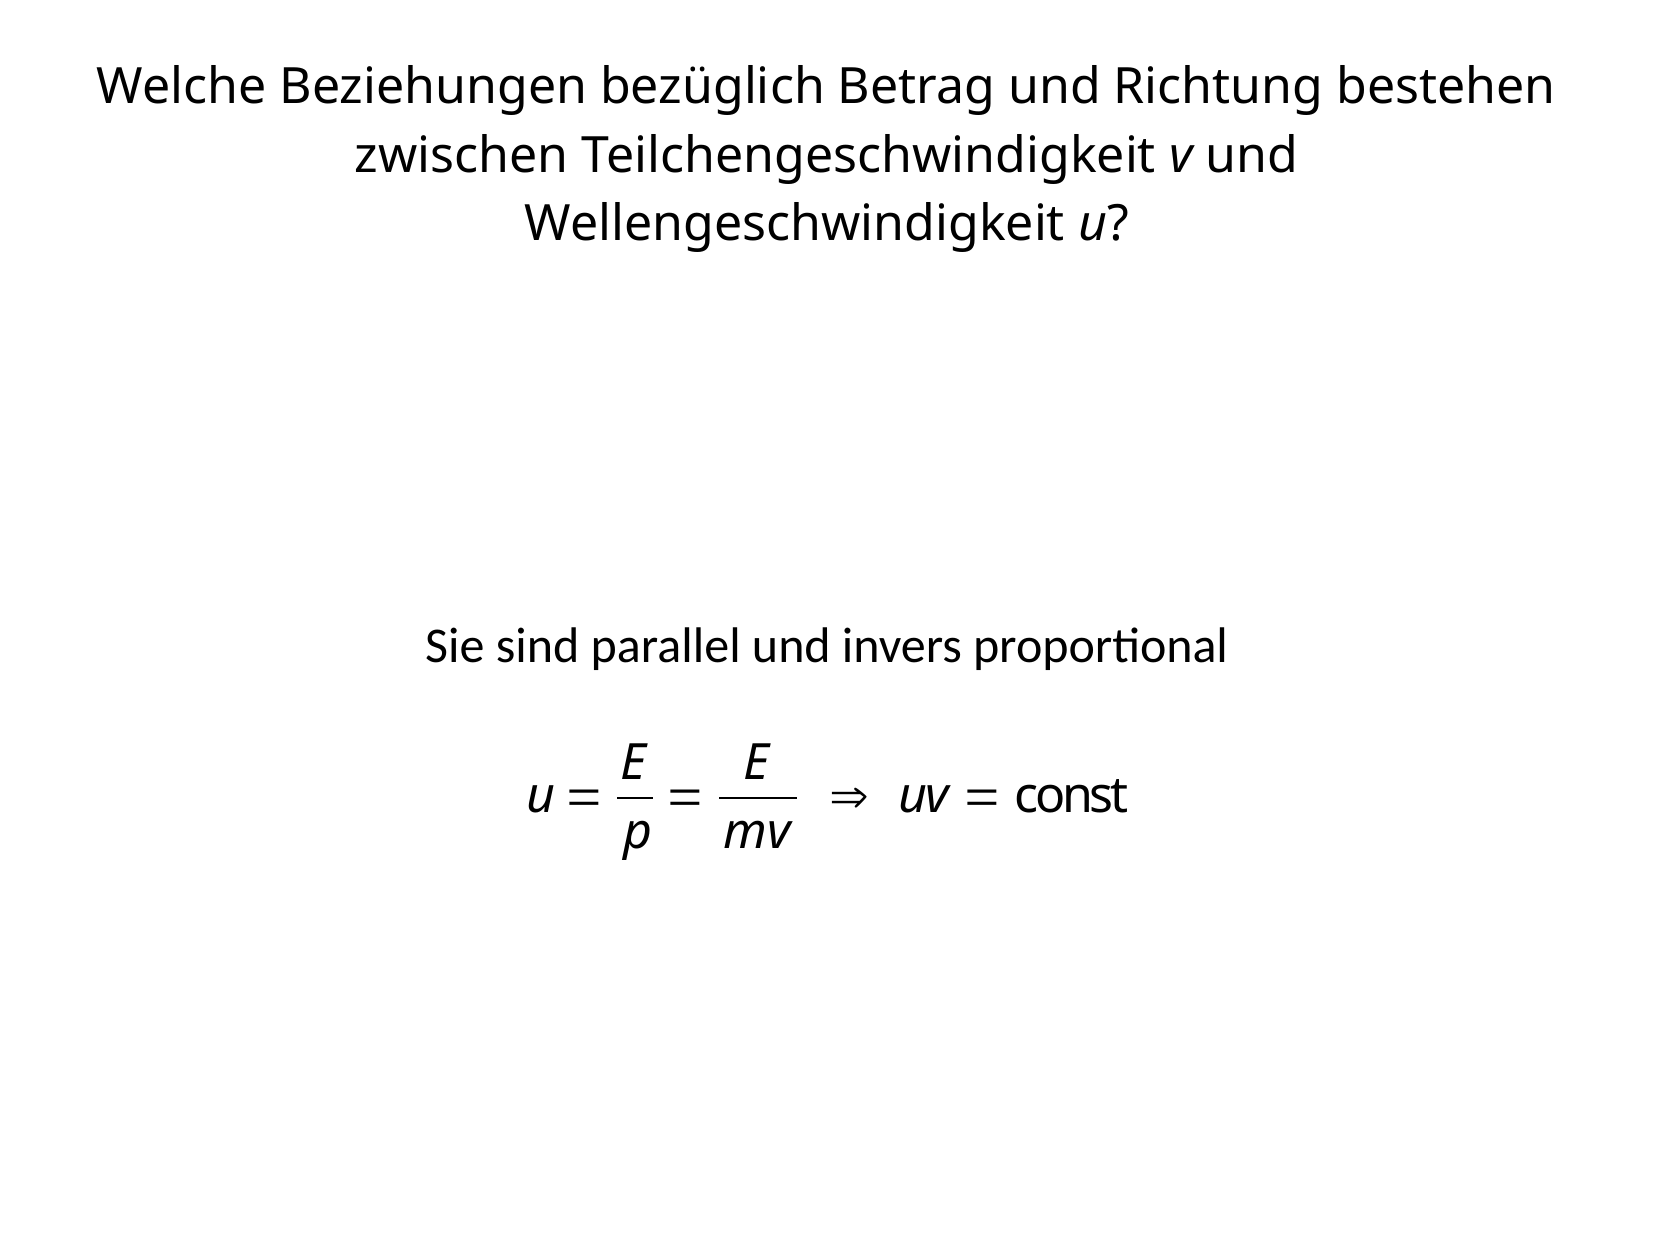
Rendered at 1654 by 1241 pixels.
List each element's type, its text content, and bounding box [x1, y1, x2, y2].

subtitle Sie sind parallel und invers proportional [82, 290, 1571, 1010]
chart [520, 732, 1134, 862]
title Welche Beziehungen bezüglich Betrag und Richtung bestehen zwischen Teilchengeschwindigkeit v und Wellengeschwindigkeit u? [82, 49, 1571, 257]
